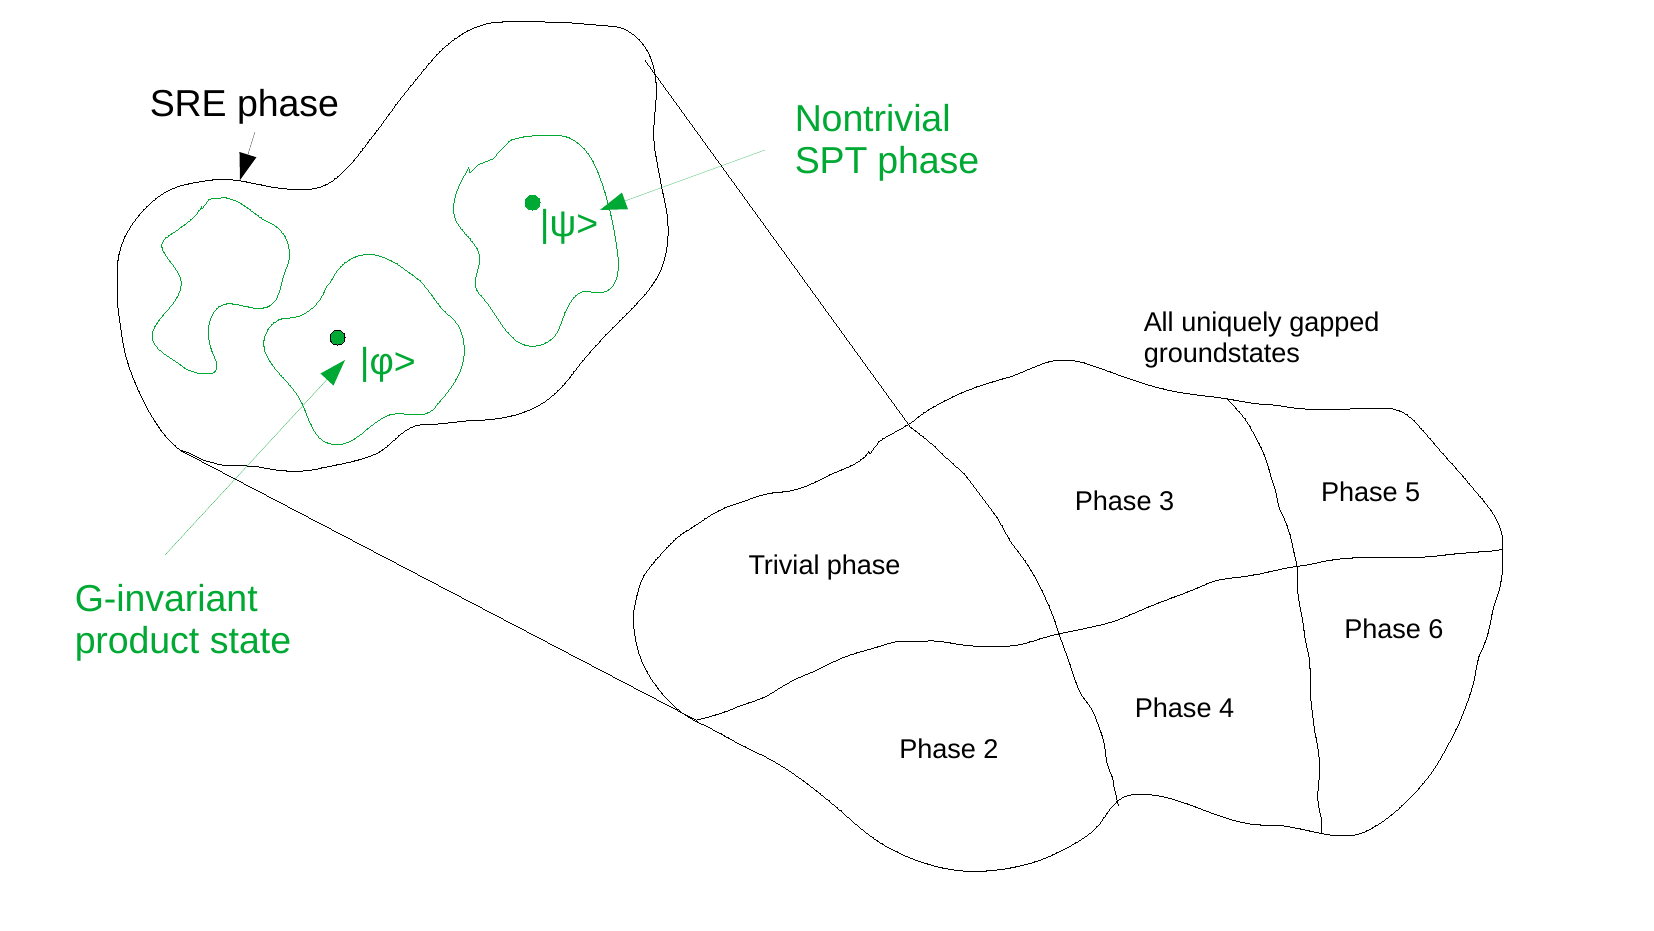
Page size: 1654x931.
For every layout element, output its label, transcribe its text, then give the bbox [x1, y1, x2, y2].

text_box G-invariant product state [60, 570, 376, 669]
text_box Phase 6 [1329, 606, 1460, 652]
text_box All uniquely gapped groundstates [1128, 300, 1411, 376]
text_box [330, 330, 345, 346]
text_box Phase 3 [1060, 478, 1191, 524]
text_box Phase 4 [1120, 685, 1251, 731]
text_box Phase 2 [884, 726, 1015, 772]
text_box Trivial phase [733, 542, 933, 603]
text_box Phase 5 [1306, 469, 1437, 515]
text_box Nontrivial SPT phase [780, 90, 1066, 189]
text_box |φ> [345, 333, 466, 391]
text_box |ψ> [525, 195, 691, 267]
text_box SRE phase [135, 75, 361, 132]
